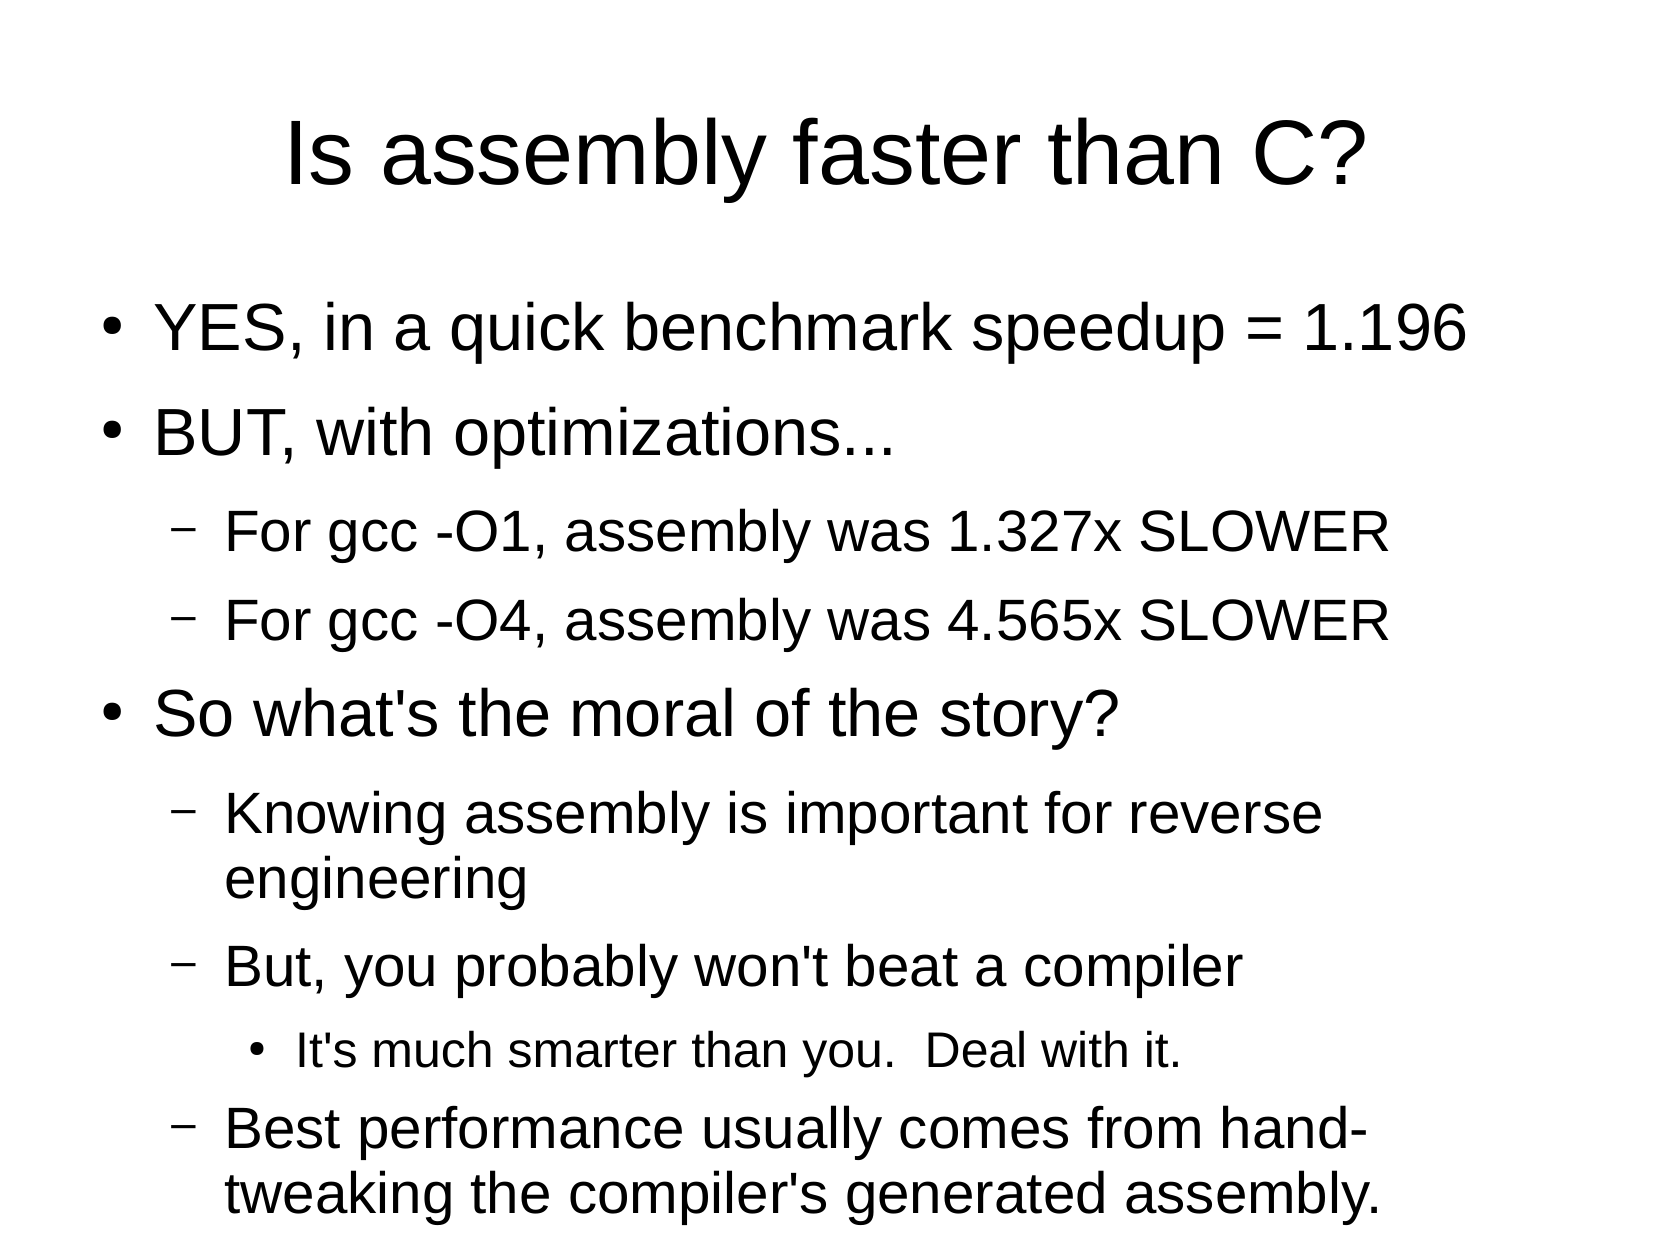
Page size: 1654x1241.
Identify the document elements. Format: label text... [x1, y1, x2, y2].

list YES, in a quick benchmark speedup = 1.196 BUT, with optimizations... For gcc -O1, assembly was 1.327x SLOWER For gcc -O4, assembly was 4.565x SLOWER So what's the moral of the story? Knowing assembly is important for reverse engineering But, you probably won't beat a compiler It's much smarter than you. Deal with it. Best performance usually comes from hand-tweaking the compiler's generated assembly. [82, 290, 1538, 1241]
title Is assembly faster than C? [82, 49, 1571, 257]
